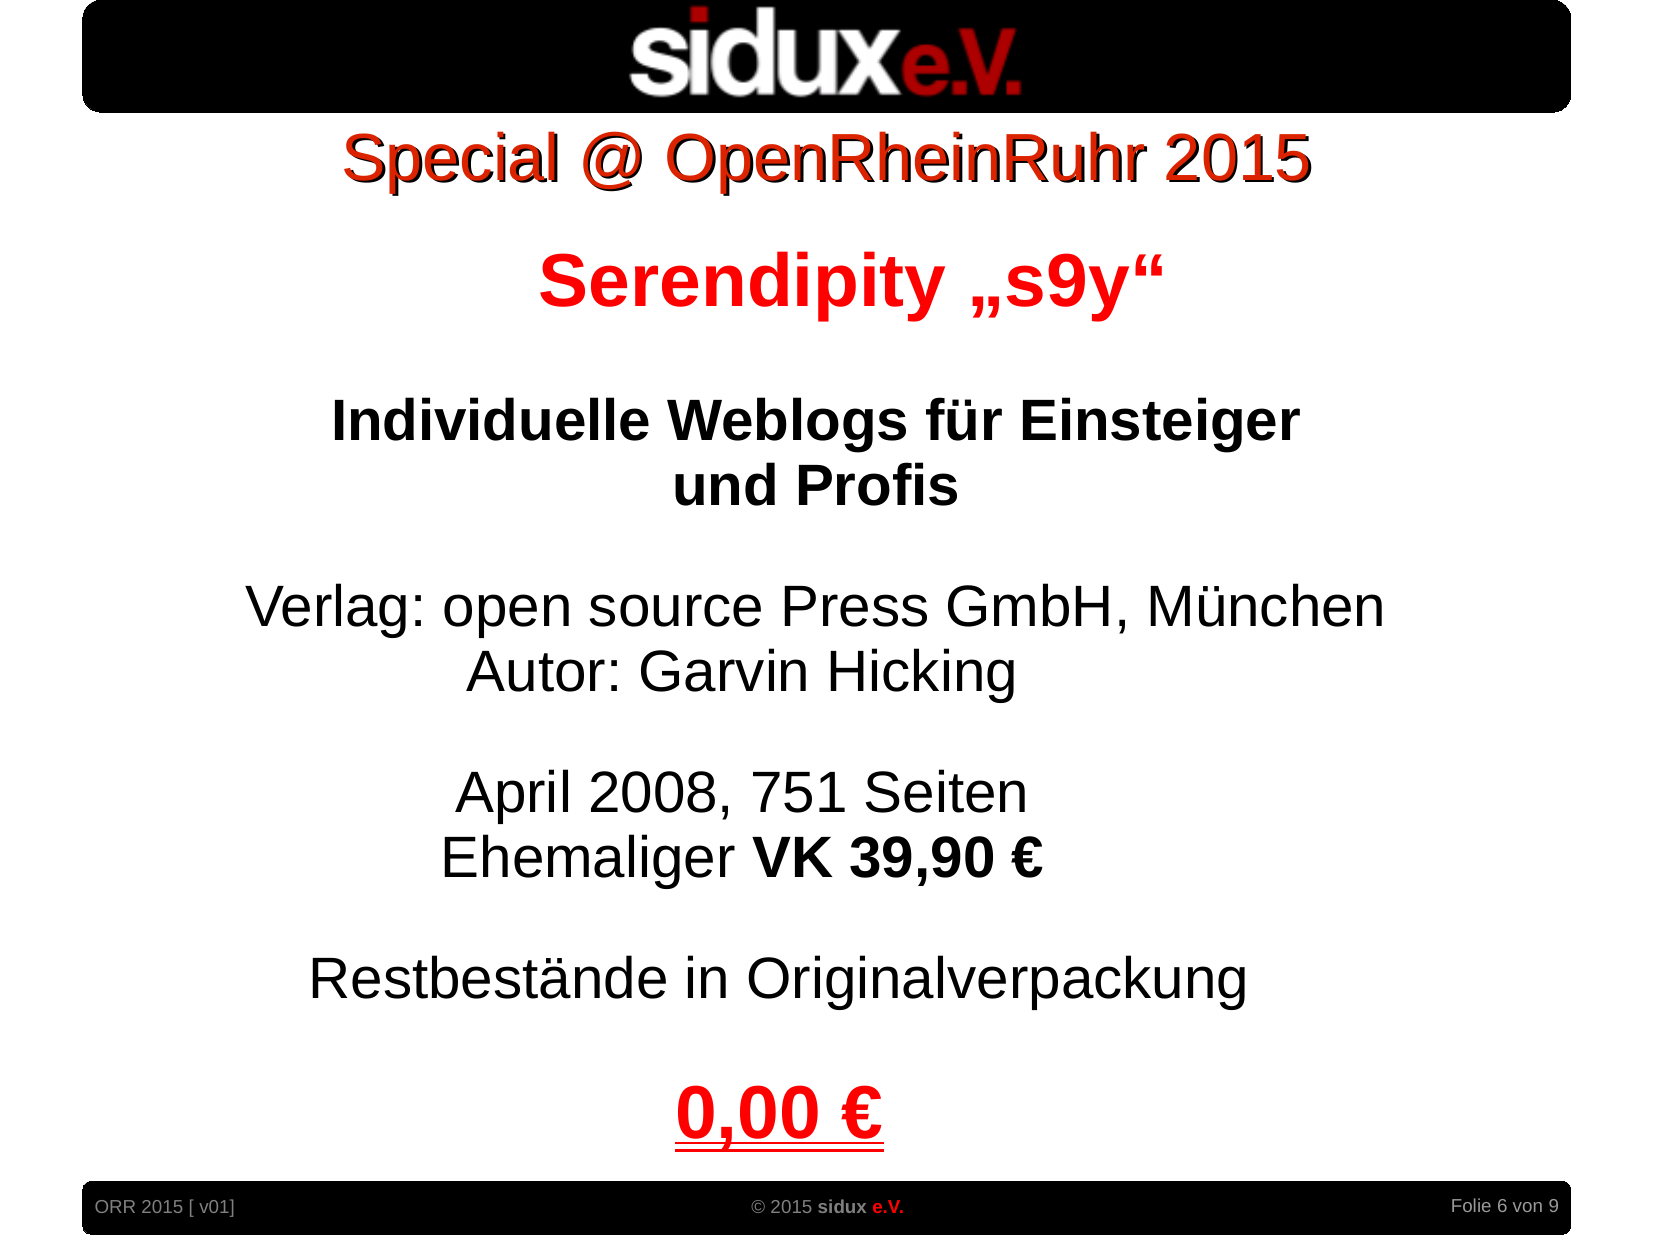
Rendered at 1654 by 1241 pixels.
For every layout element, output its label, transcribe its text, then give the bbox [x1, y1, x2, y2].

text_box Serendipity „s9y“ Individuelle Weblogs für Einsteiger und Profis Verlag: open source Press GmbH, München Autor: Garvin Hicking April 2008, 751 Seiten Ehemaliger VK 39,90 € Restbestände in Originalverpackung 0,00 € [82, 224, 1571, 1170]
text_box Special @ OpenRheinRuhr 2015 [82, 112, 1571, 213]
picture [609, 0, 1028, 110]
